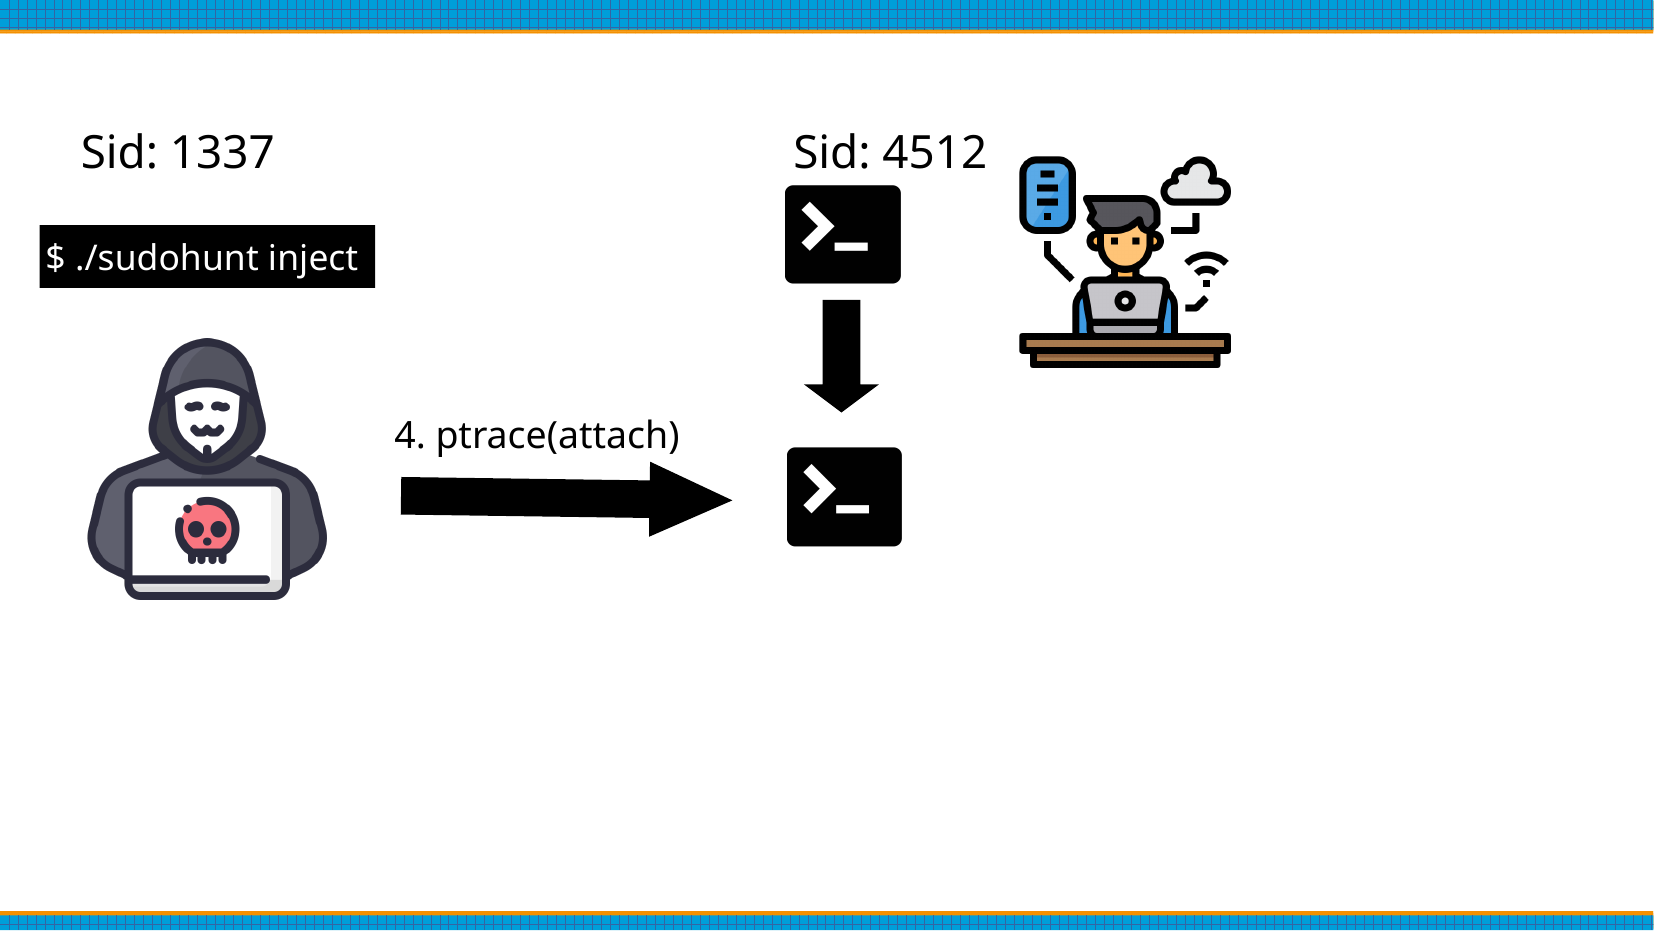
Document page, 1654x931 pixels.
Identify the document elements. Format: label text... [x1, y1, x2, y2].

text_box $ ./sudohunt inject [39, 225, 376, 288]
picture [76, 338, 338, 601]
picture [785, 169, 901, 301]
text_box 4. ptrace(attach) [388, 402, 686, 466]
picture [787, 431, 902, 563]
text_box [400, 466, 733, 537]
text_box [803, 299, 879, 413]
text_box Sid: 4512 [787, 113, 1013, 188]
picture [1012, 149, 1238, 375]
text_box Sid: 1337 [75, 113, 301, 188]
